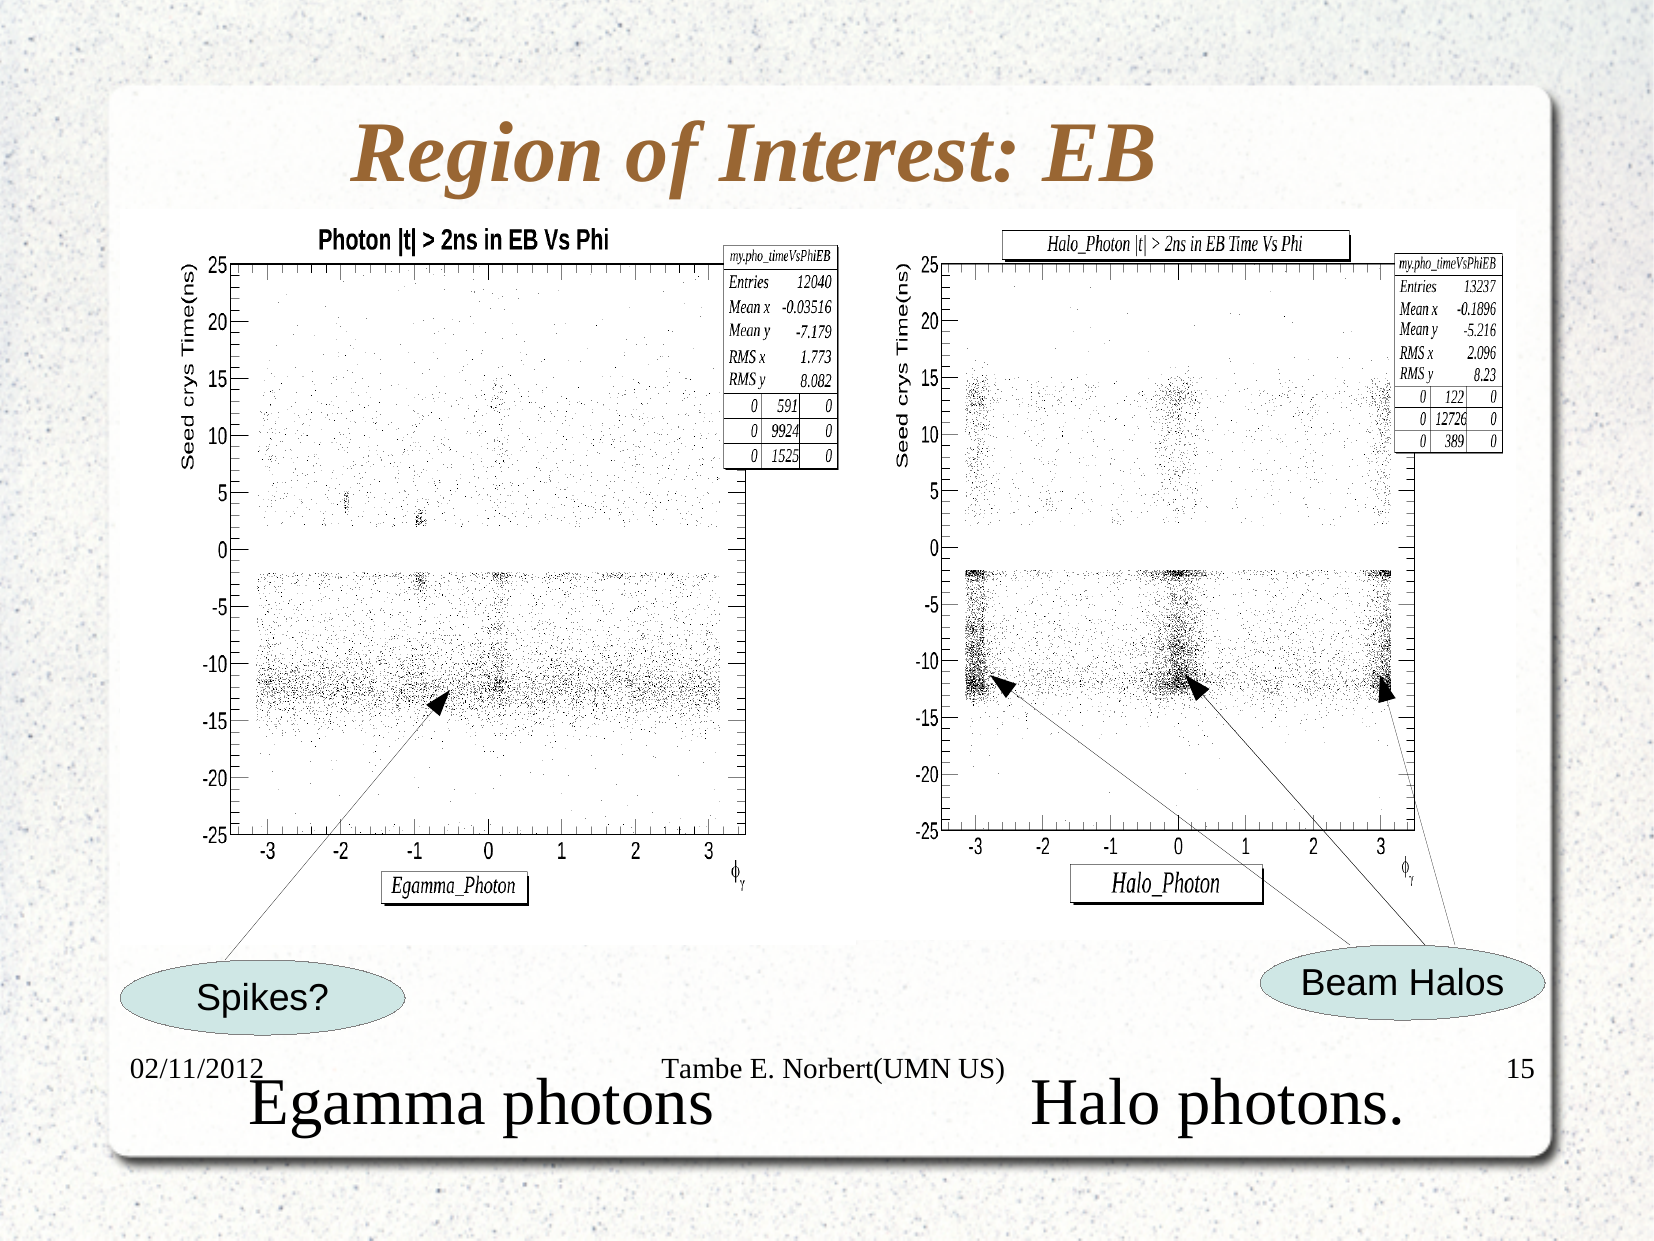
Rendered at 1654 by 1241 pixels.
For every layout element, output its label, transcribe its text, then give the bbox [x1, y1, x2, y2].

text_box Beam Halos [1260, 945, 1546, 1021]
list Halo photons. [960, 1065, 1486, 1140]
list Egamma photons [177, 1065, 721, 1140]
title Region of Interest: EB [270, 105, 1261, 201]
picture [0, 0, 1654, 1241]
text_box Spikes? [120, 960, 406, 1036]
